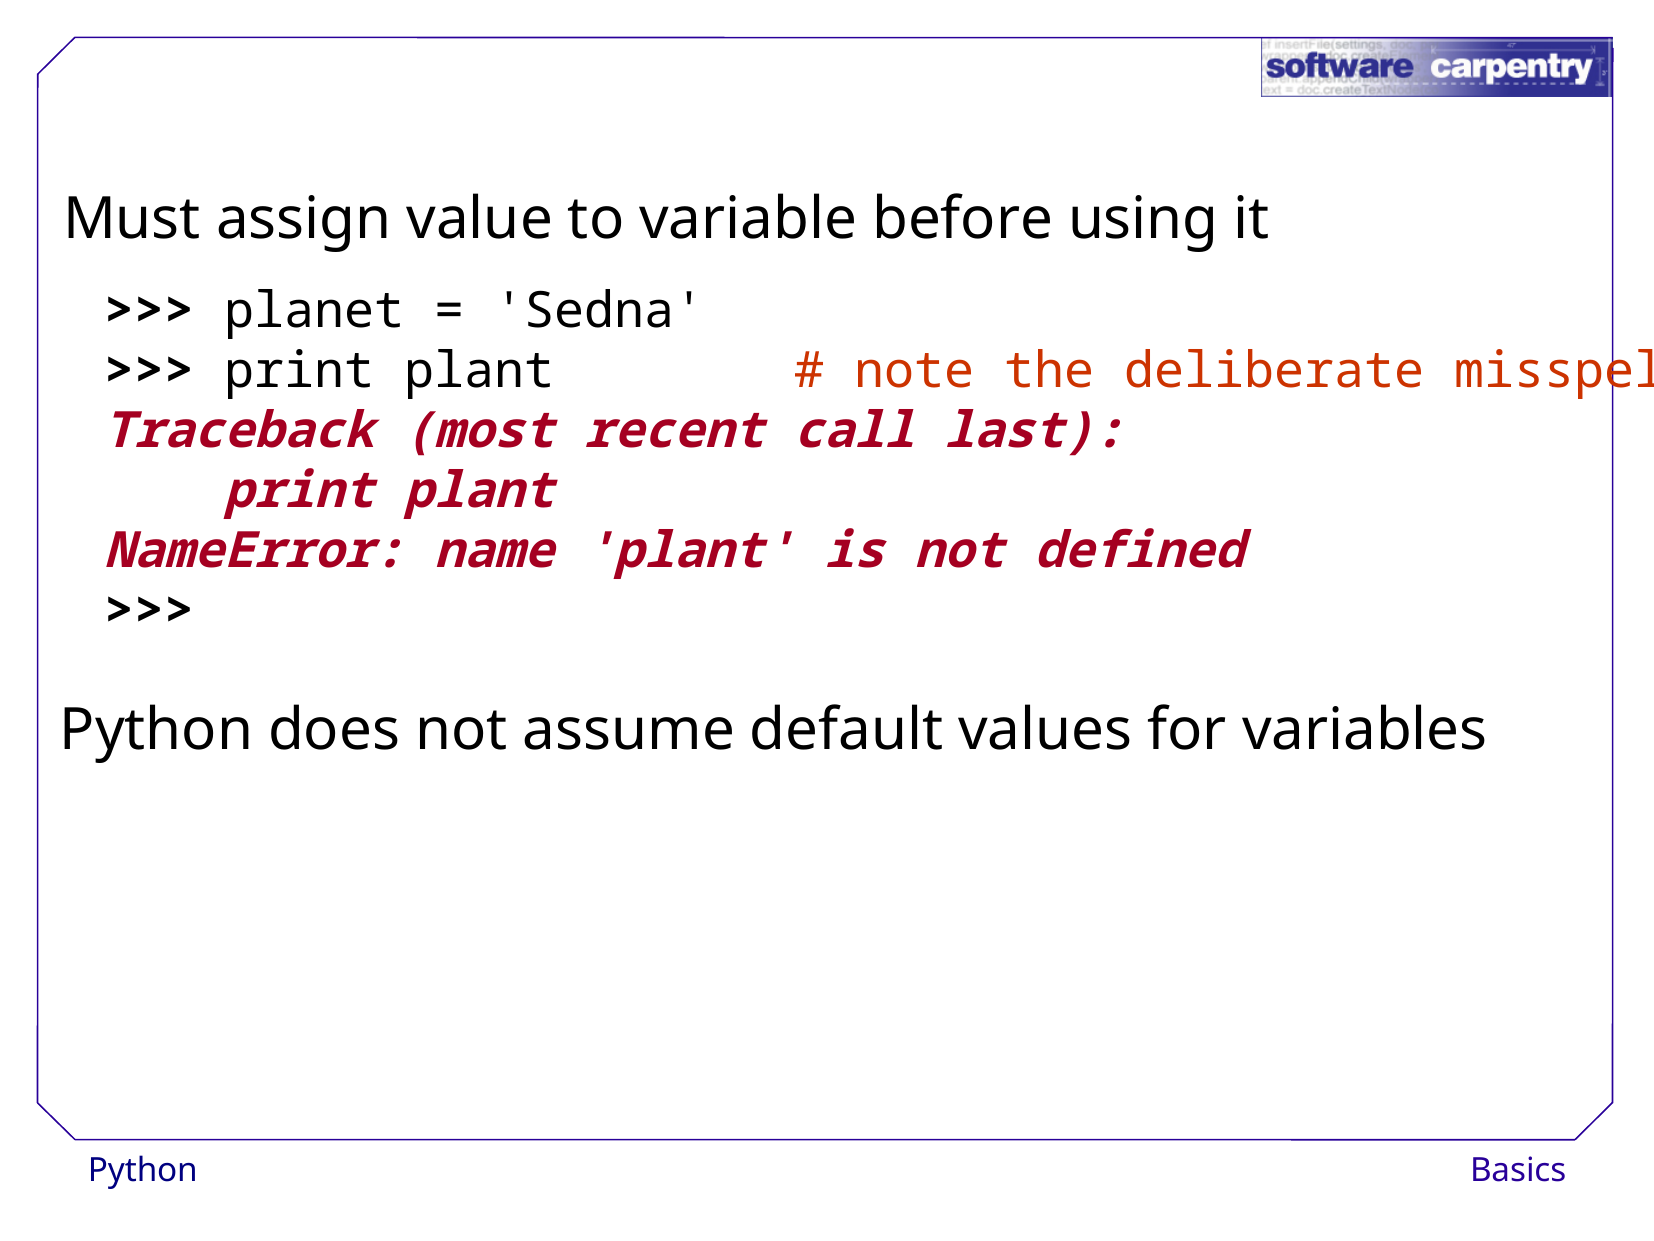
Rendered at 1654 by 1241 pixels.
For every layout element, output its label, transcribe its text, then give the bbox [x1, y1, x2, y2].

text_box Must assign value to variable before using it [48, 138, 1436, 259]
text_box >>> planet = 'Sedna' >>> print plant # note the deliberate misspelling Traceback (most recent call last): print plant NameError: name 'plant' is not defined >>> [89, 270, 1517, 649]
picture [1261, 39, 1613, 97]
text_box Python does not assume default values for variables [45, 648, 1653, 769]
